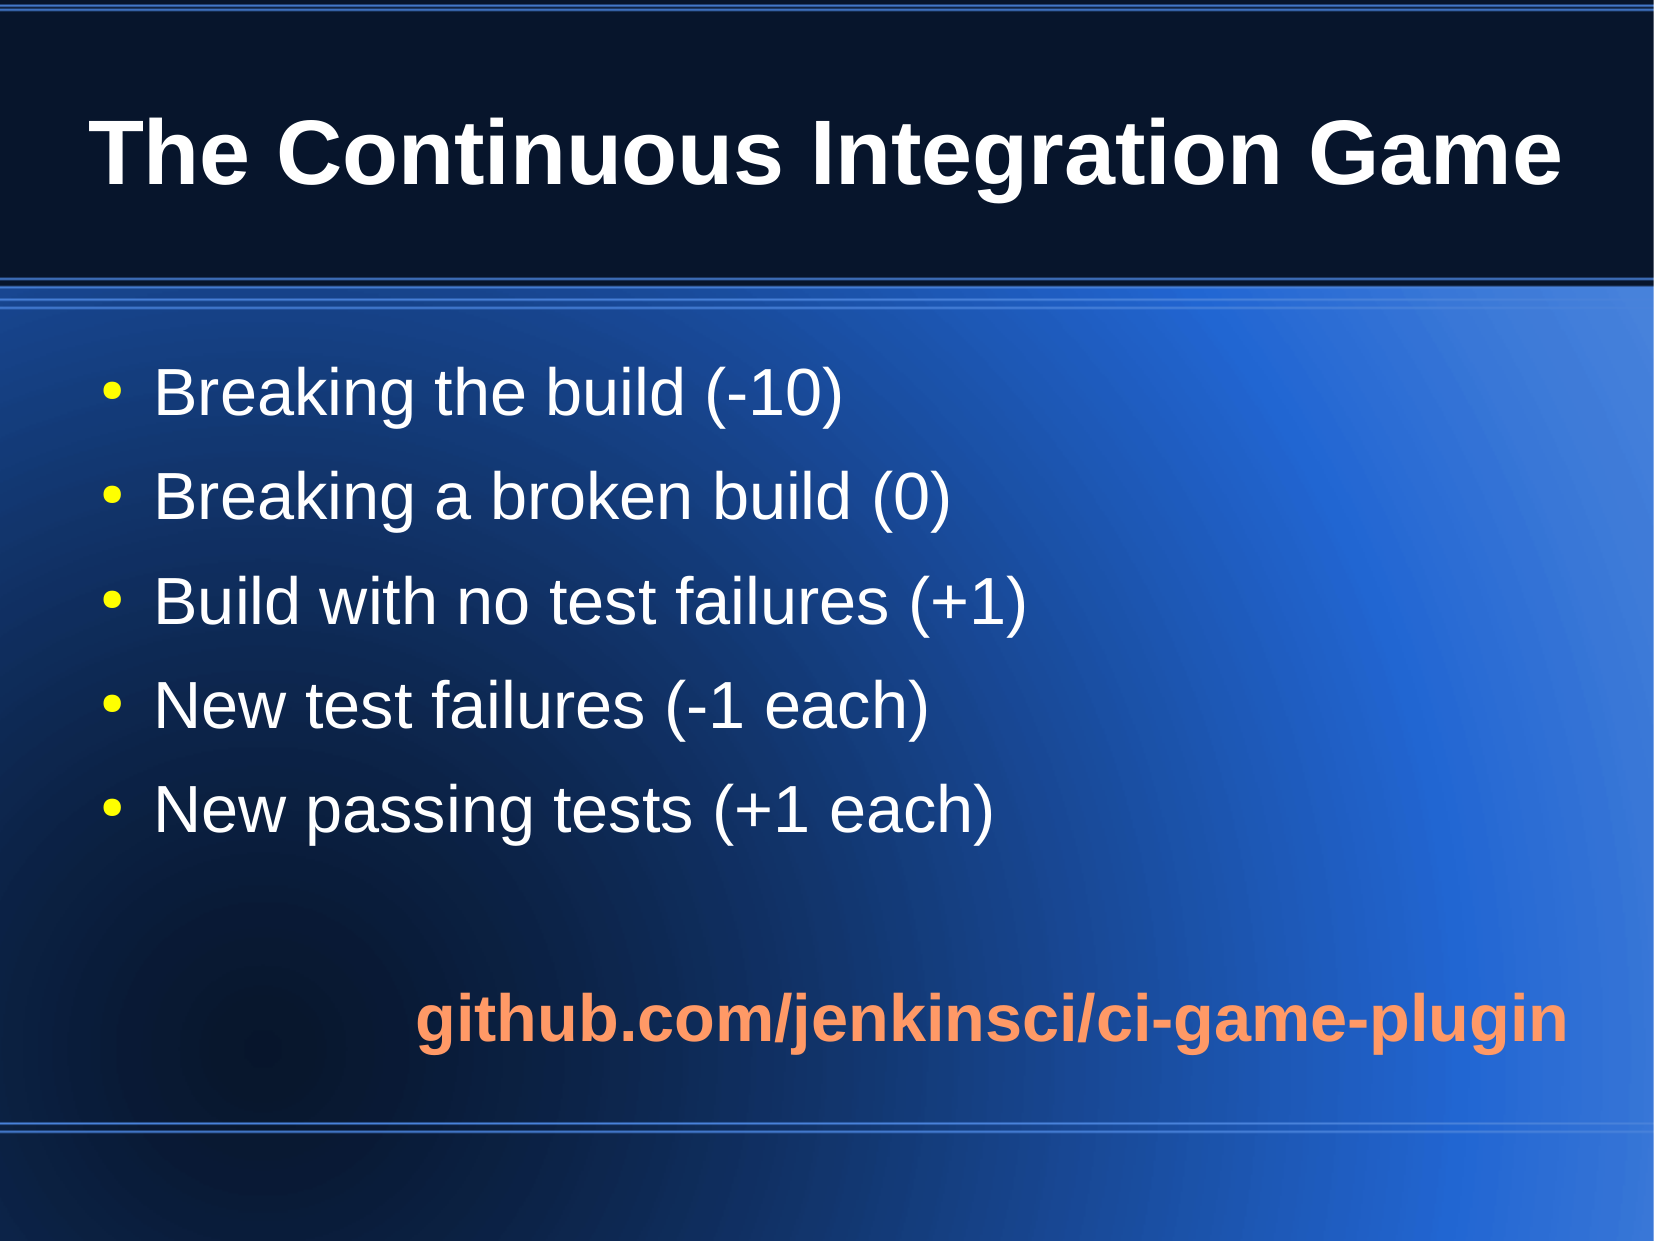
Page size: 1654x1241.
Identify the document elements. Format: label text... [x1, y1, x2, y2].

title The Continuous Integration Game [82, 49, 1571, 257]
picture [0, 0, 1654, 1241]
list Breaking the build (-10) Breaking a broken build (0) Build with no test failures (+1) New test failures (-1 each) New passing tests (+1 each) github.com/jenkinsci/ci-game-plugin [82, 355, 1571, 1058]
